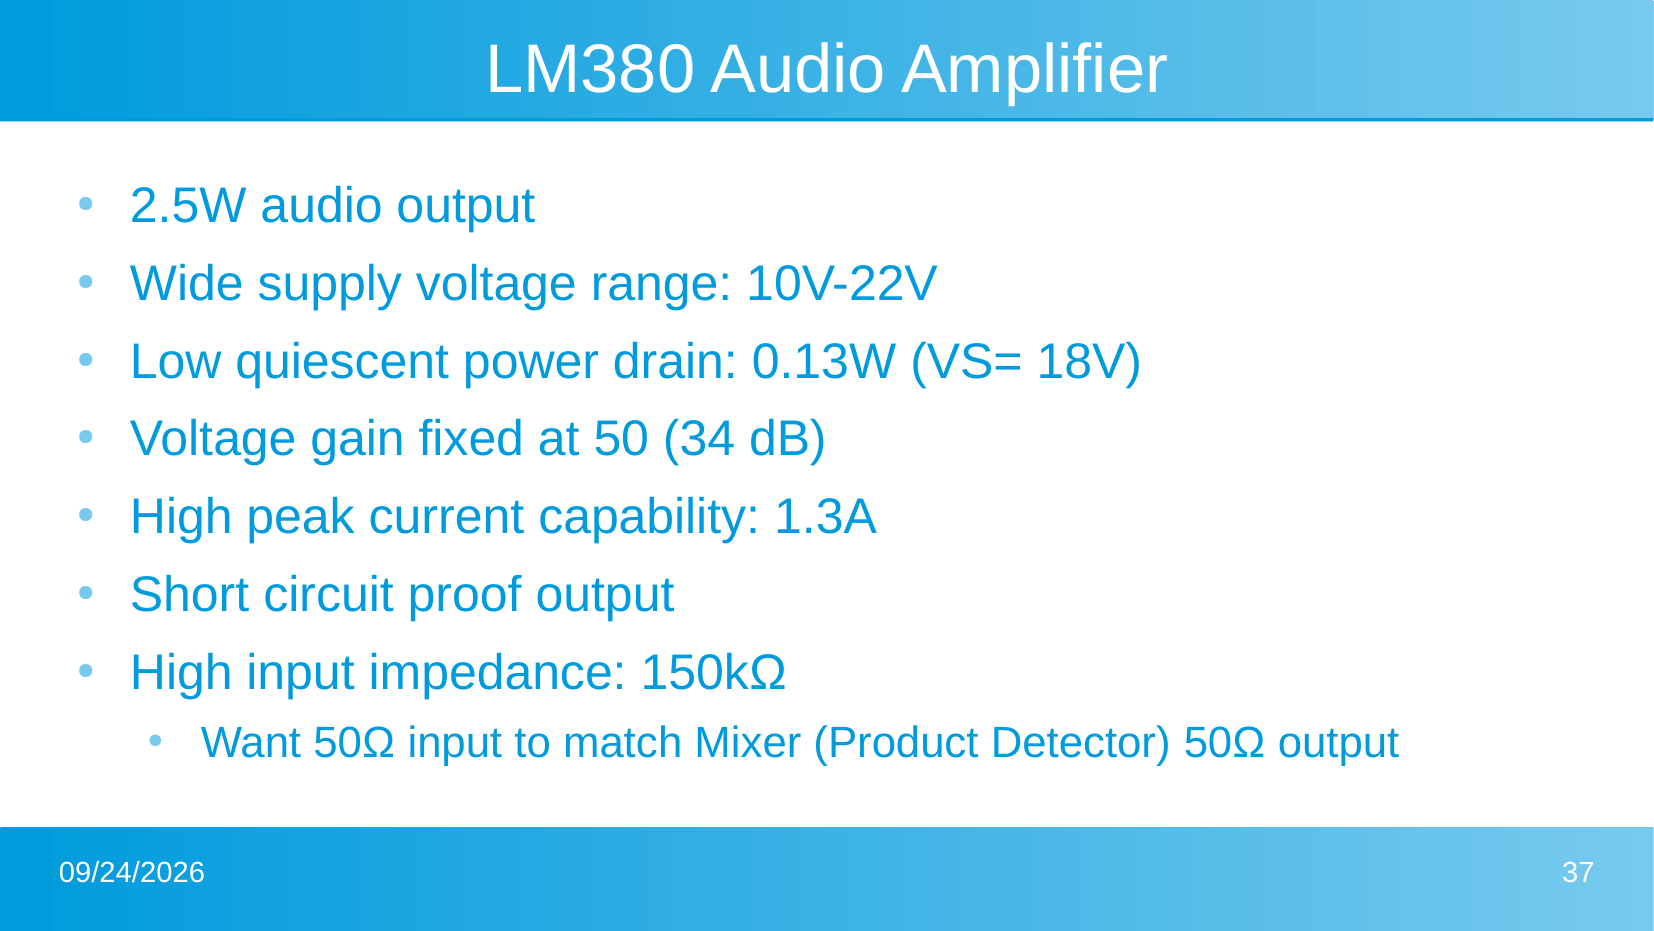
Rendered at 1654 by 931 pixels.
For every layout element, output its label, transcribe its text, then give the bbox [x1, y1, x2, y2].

title LM380 Audio Amplifier [59, 29, 1595, 108]
list 2.5W audio output Wide supply voltage range: 10V-22V Low quiescent power drain: 0.13W (VS= 18V) Voltage gain fixed at 50 (34 dB) High peak current capability: 1.3A Short circuit proof output High input impedance: 150kΩ Want 50Ω input to match Mixer (Product Detector) 50Ω output [59, 177, 1595, 768]
